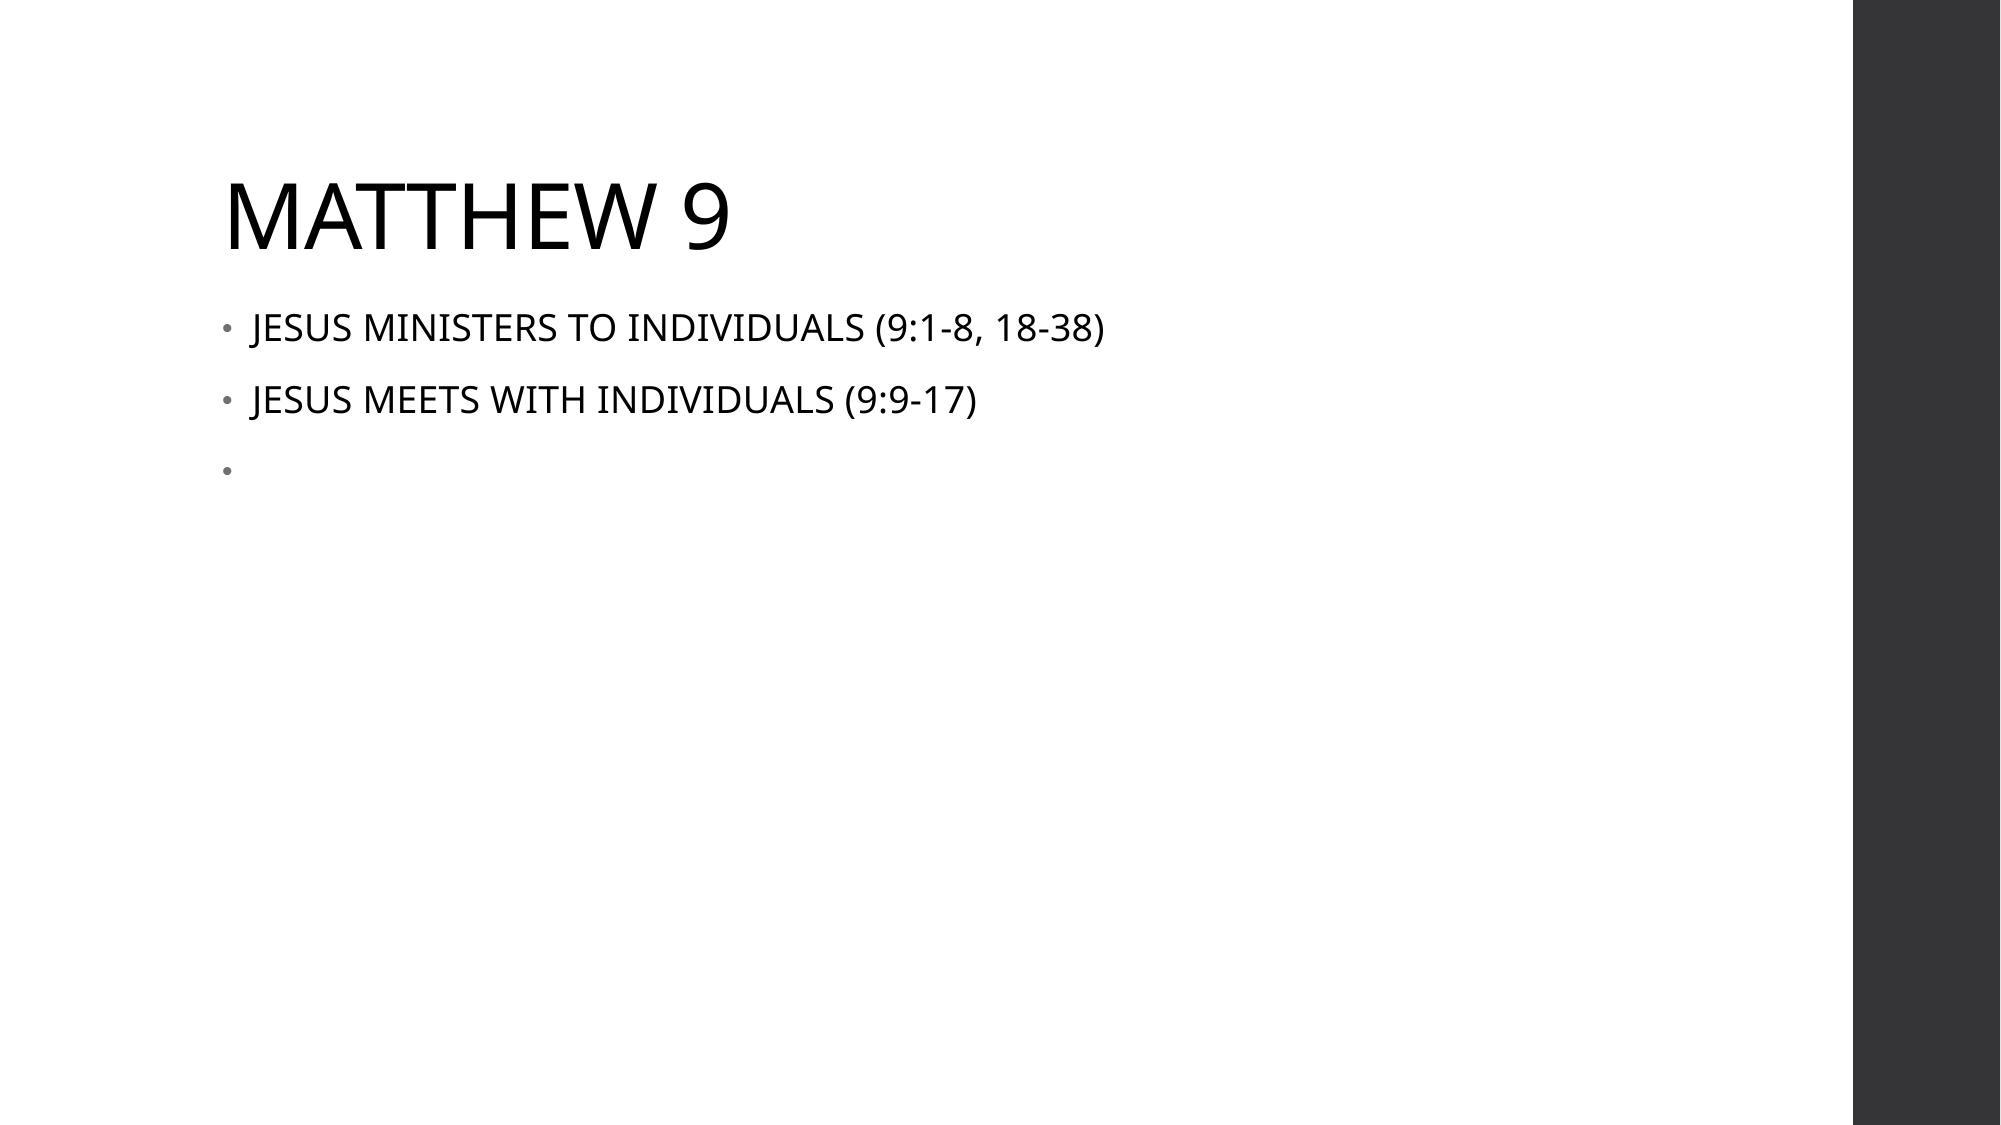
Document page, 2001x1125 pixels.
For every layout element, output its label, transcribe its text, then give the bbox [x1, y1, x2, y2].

title MATTHEW 9 [206, 60, 1797, 278]
list JESUS MINISTERS TO INDIVIDUALS (9:1-8, 18-38) JESUS MEETS WITH INDIVIDUALS (9:9-17) [206, 299, 1617, 1014]
